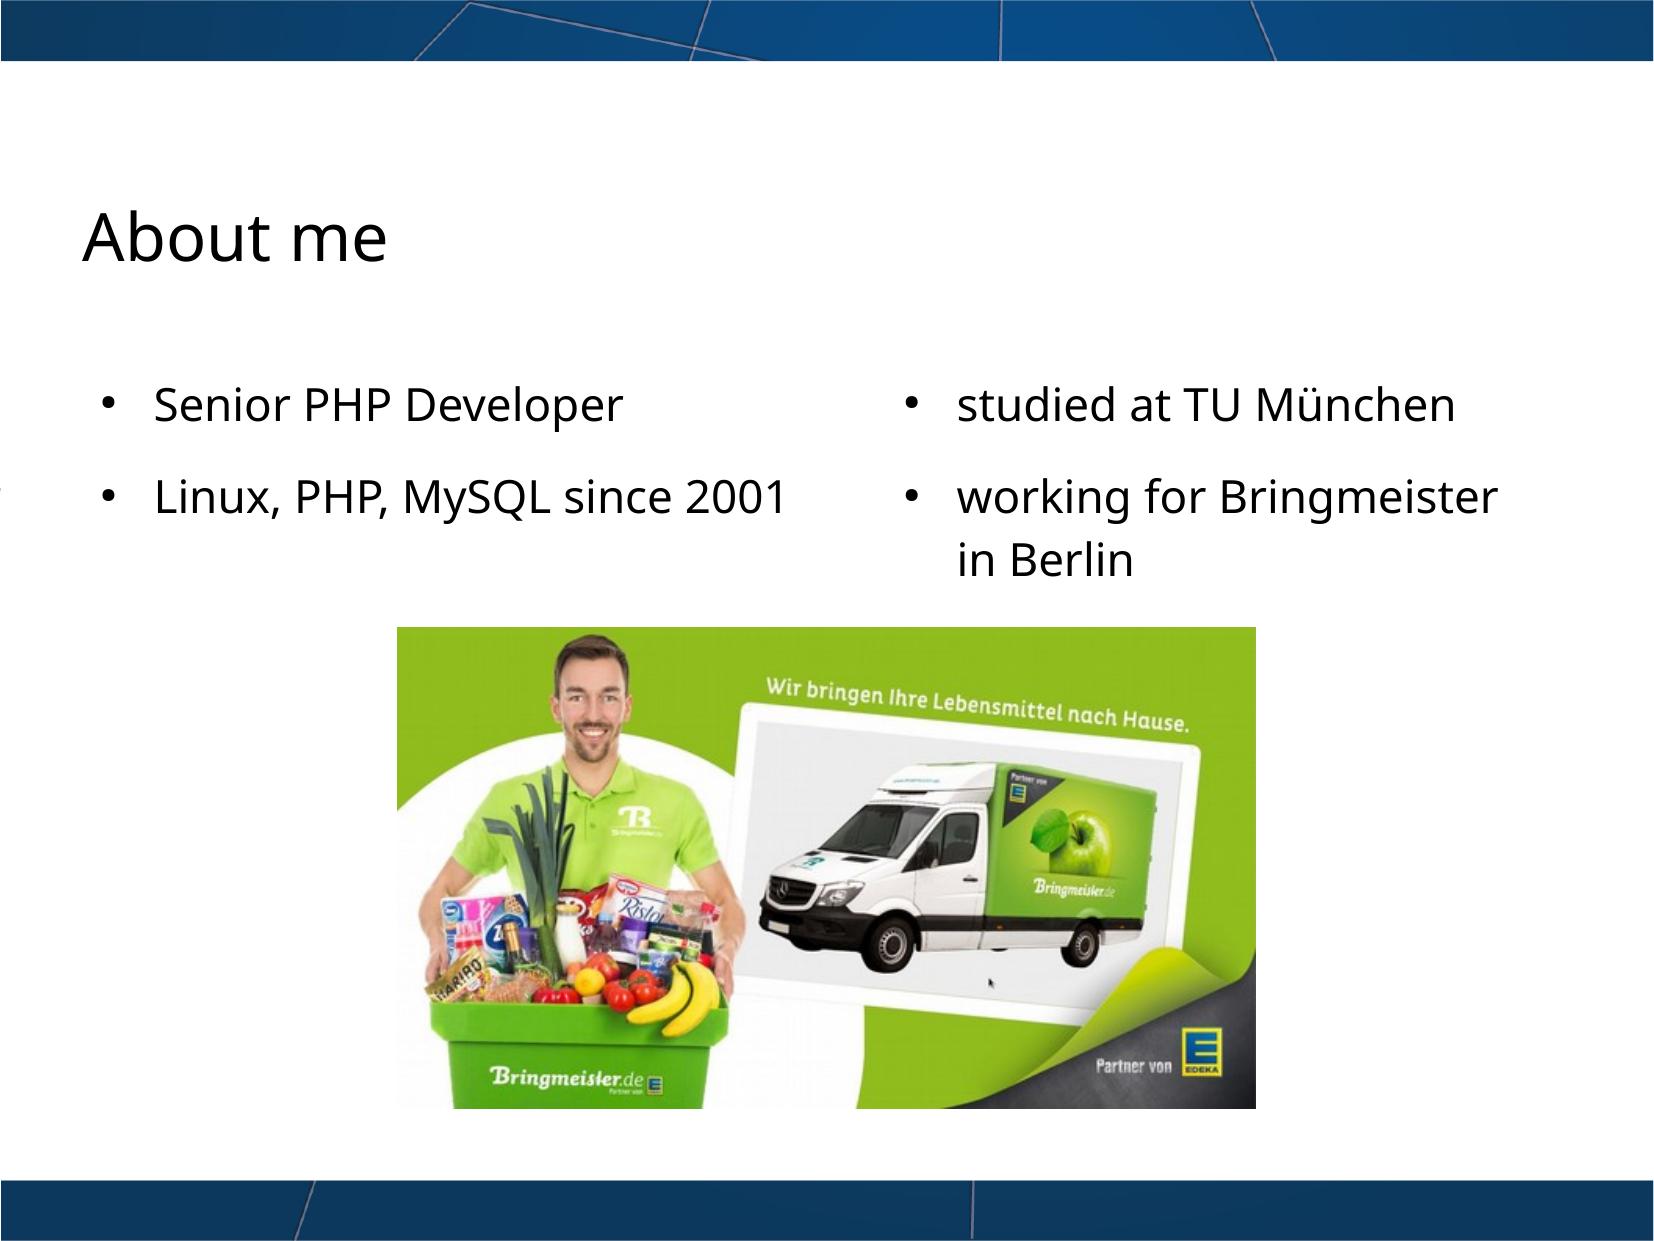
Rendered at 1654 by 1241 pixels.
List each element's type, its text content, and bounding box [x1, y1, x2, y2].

list studied at TU München working for Bringmeister in Berlin [885, 372, 1654, 1013]
picture [0, 0, 1654, 1241]
list Senior PHP Developer Linux, PHP, MySQL since 2001 [82, 372, 885, 1013]
title About me [82, 139, 1571, 332]
